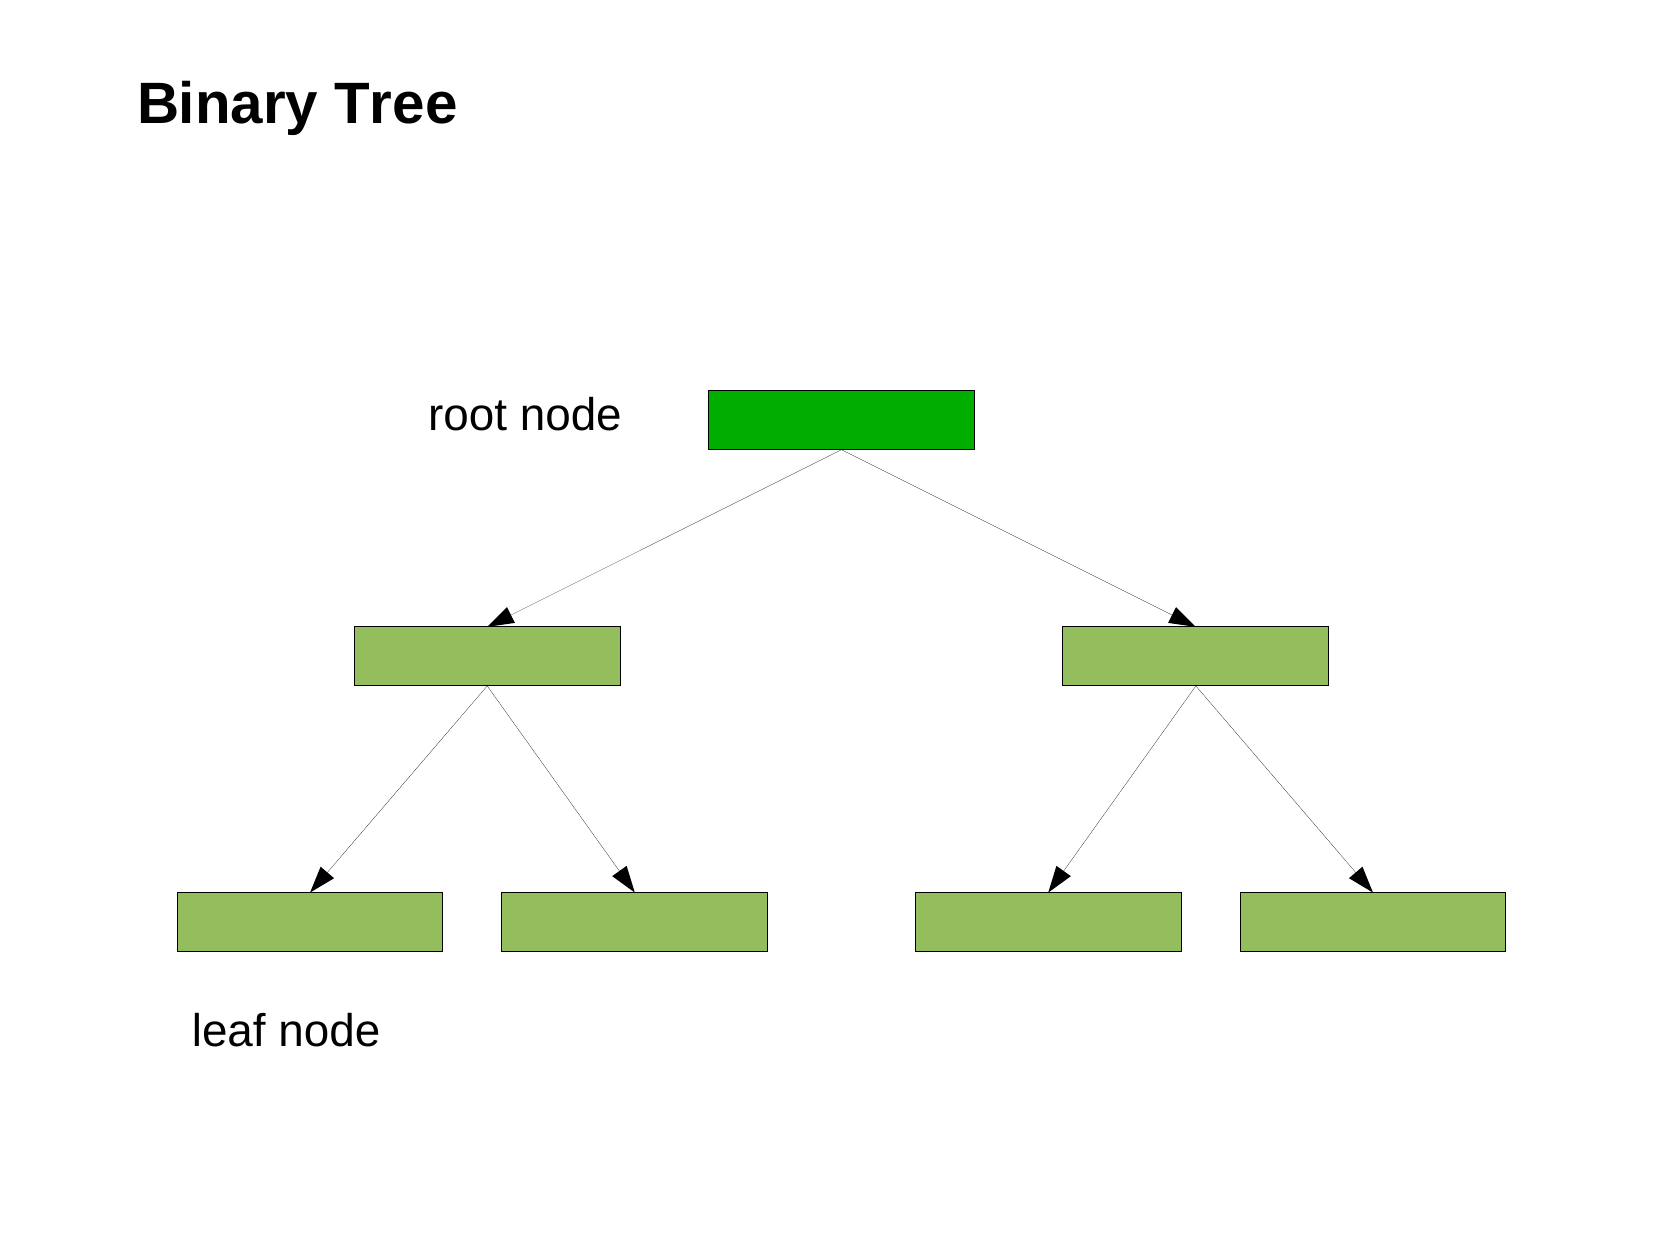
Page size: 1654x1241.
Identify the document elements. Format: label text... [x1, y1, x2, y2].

text_box [708, 390, 975, 450]
text_box Binary Tree [122, 63, 470, 144]
text_box [1062, 626, 1329, 686]
text_box [354, 626, 621, 686]
text_box [501, 892, 768, 952]
text_box leaf node [177, 997, 443, 1064]
text_box [177, 892, 443, 952]
text_box [915, 892, 1182, 952]
text_box root node [413, 381, 654, 448]
text_box [1240, 892, 1506, 952]
